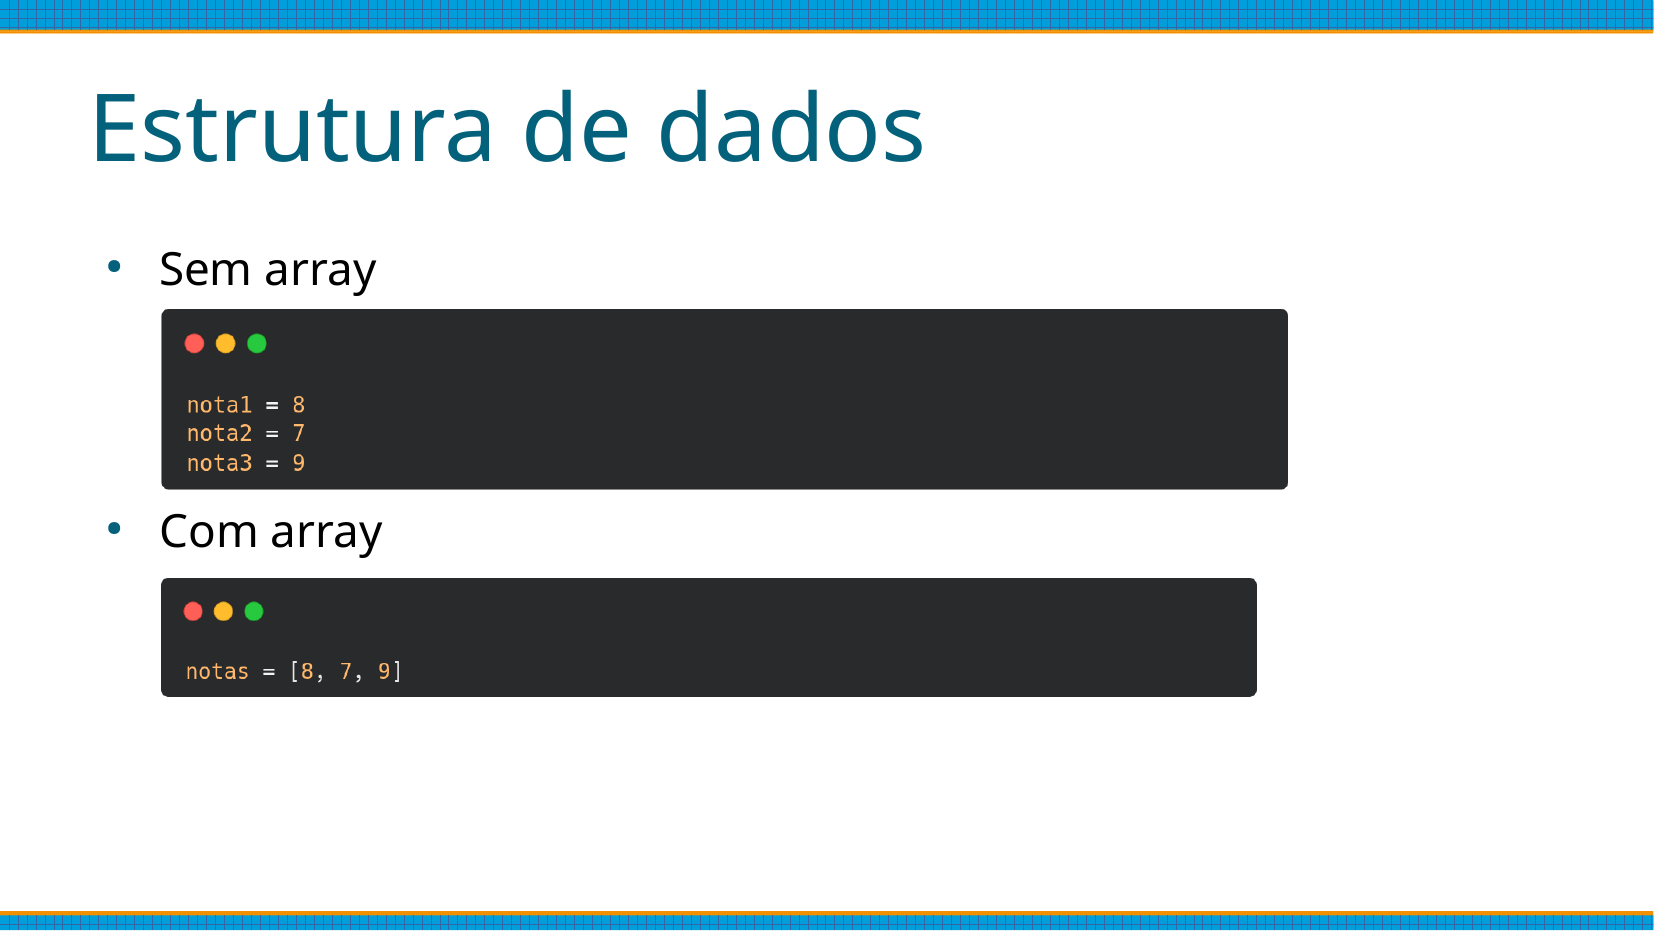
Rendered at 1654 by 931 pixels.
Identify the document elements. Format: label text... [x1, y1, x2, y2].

list Sem array Com array [88, 236, 1565, 901]
picture [147, 565, 1270, 709]
title Estrutura de dados [88, 44, 1565, 207]
picture [147, 295, 1302, 501]
